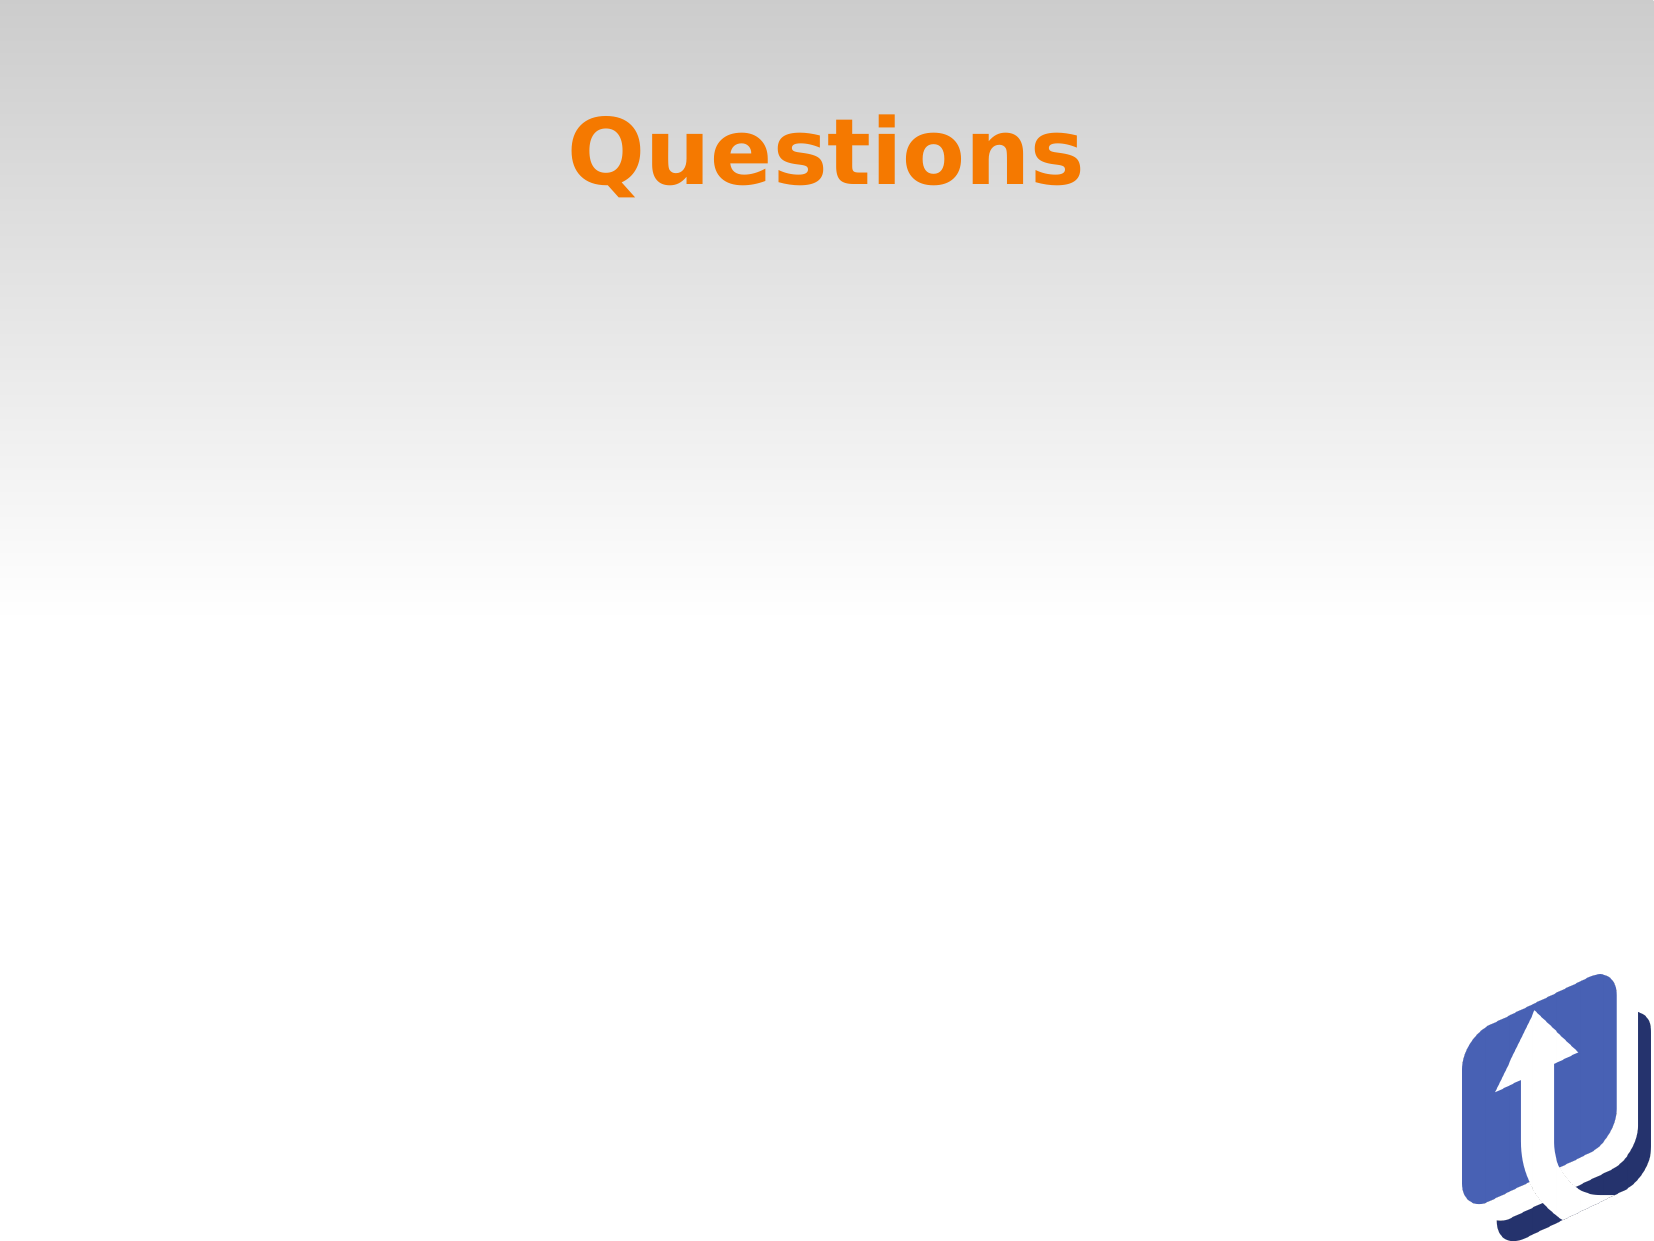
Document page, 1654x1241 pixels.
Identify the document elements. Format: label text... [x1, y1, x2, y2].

picture [1462, 974, 1651, 1241]
title Questions [82, 56, 1571, 250]
